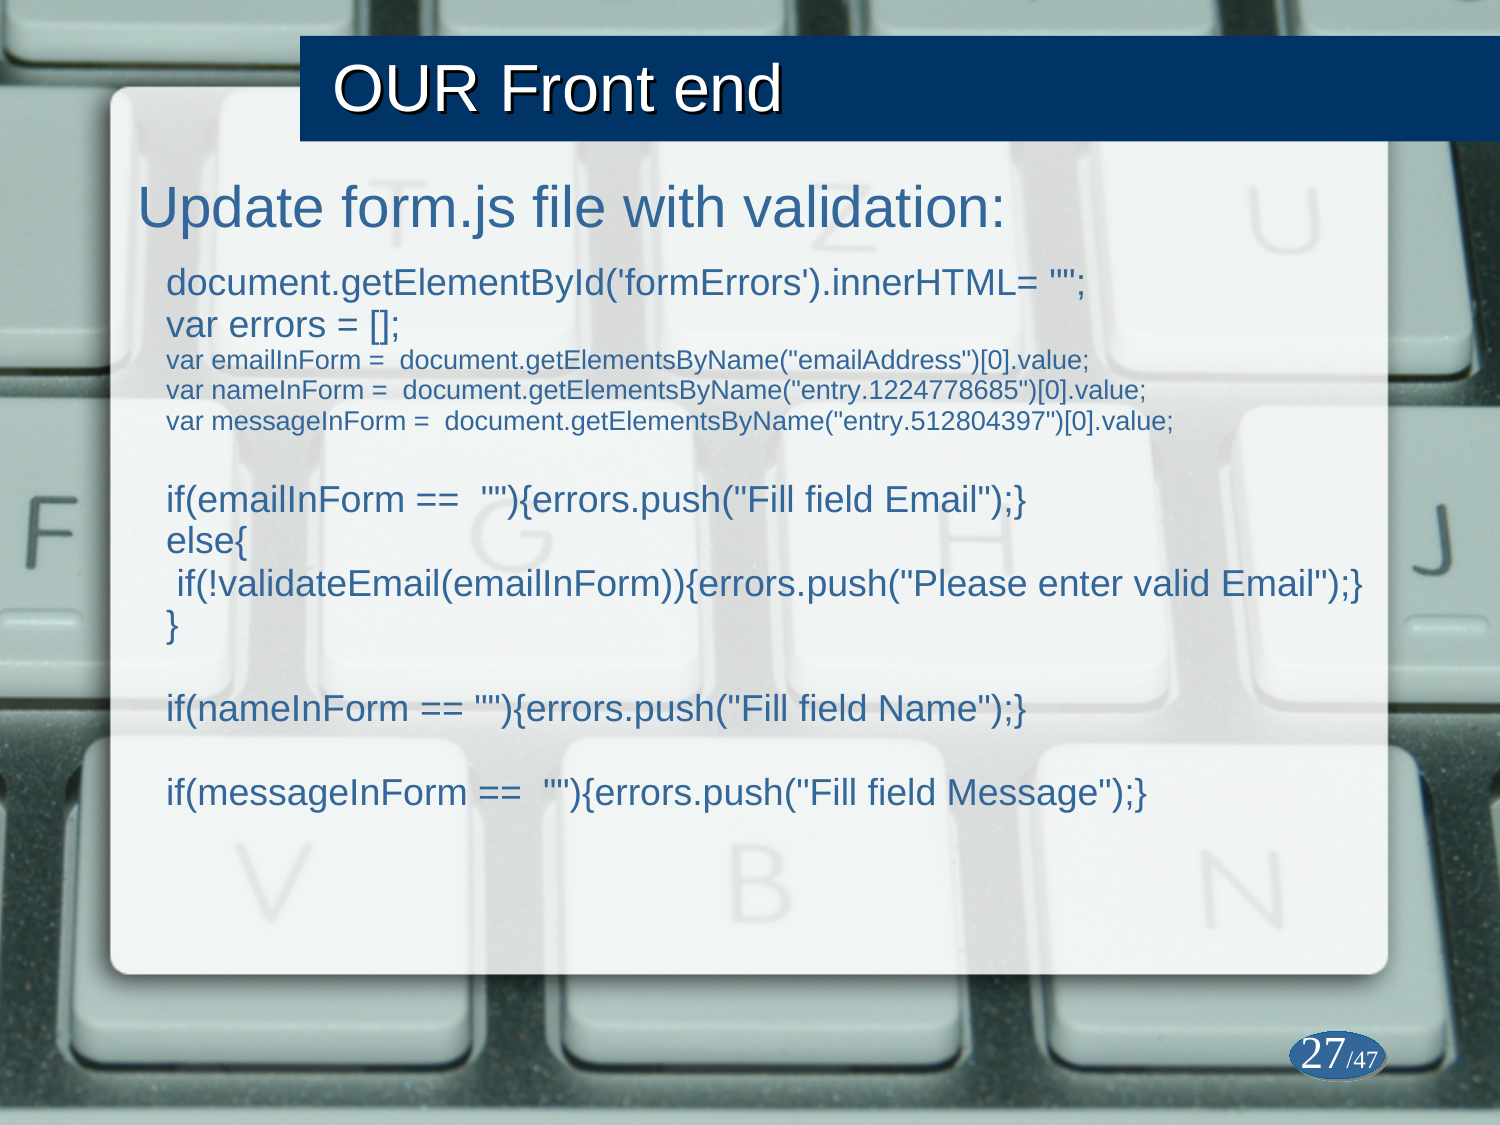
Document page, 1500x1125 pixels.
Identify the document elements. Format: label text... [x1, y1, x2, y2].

title OUR Front end [300, 35, 1500, 142]
title Update form.js file with validation: [122, 167, 1384, 313]
text_box document.getElementById('formErrors').innerHTML= ""; var errors = []; var emailInForm = document.getElementsByName("emailAddress")[0].value; var nameInForm = document.getElementsByName("entry.1224778685")[0].value; var messageInForm = document.getElementsByName("entry.512804397")[0].value; if(emailInForm == ""){errors.push("Fill field Email");} else{ if(!validateEmail(emailInForm)){errors.push("Please enter valid Email");} } if(nameInForm == ""){errors.push("Fill field Name");} if(messageInForm == ""){errors.push("Fill field Message");} [151, 253, 1393, 822]
picture [0, 0, 1500, 1125]
